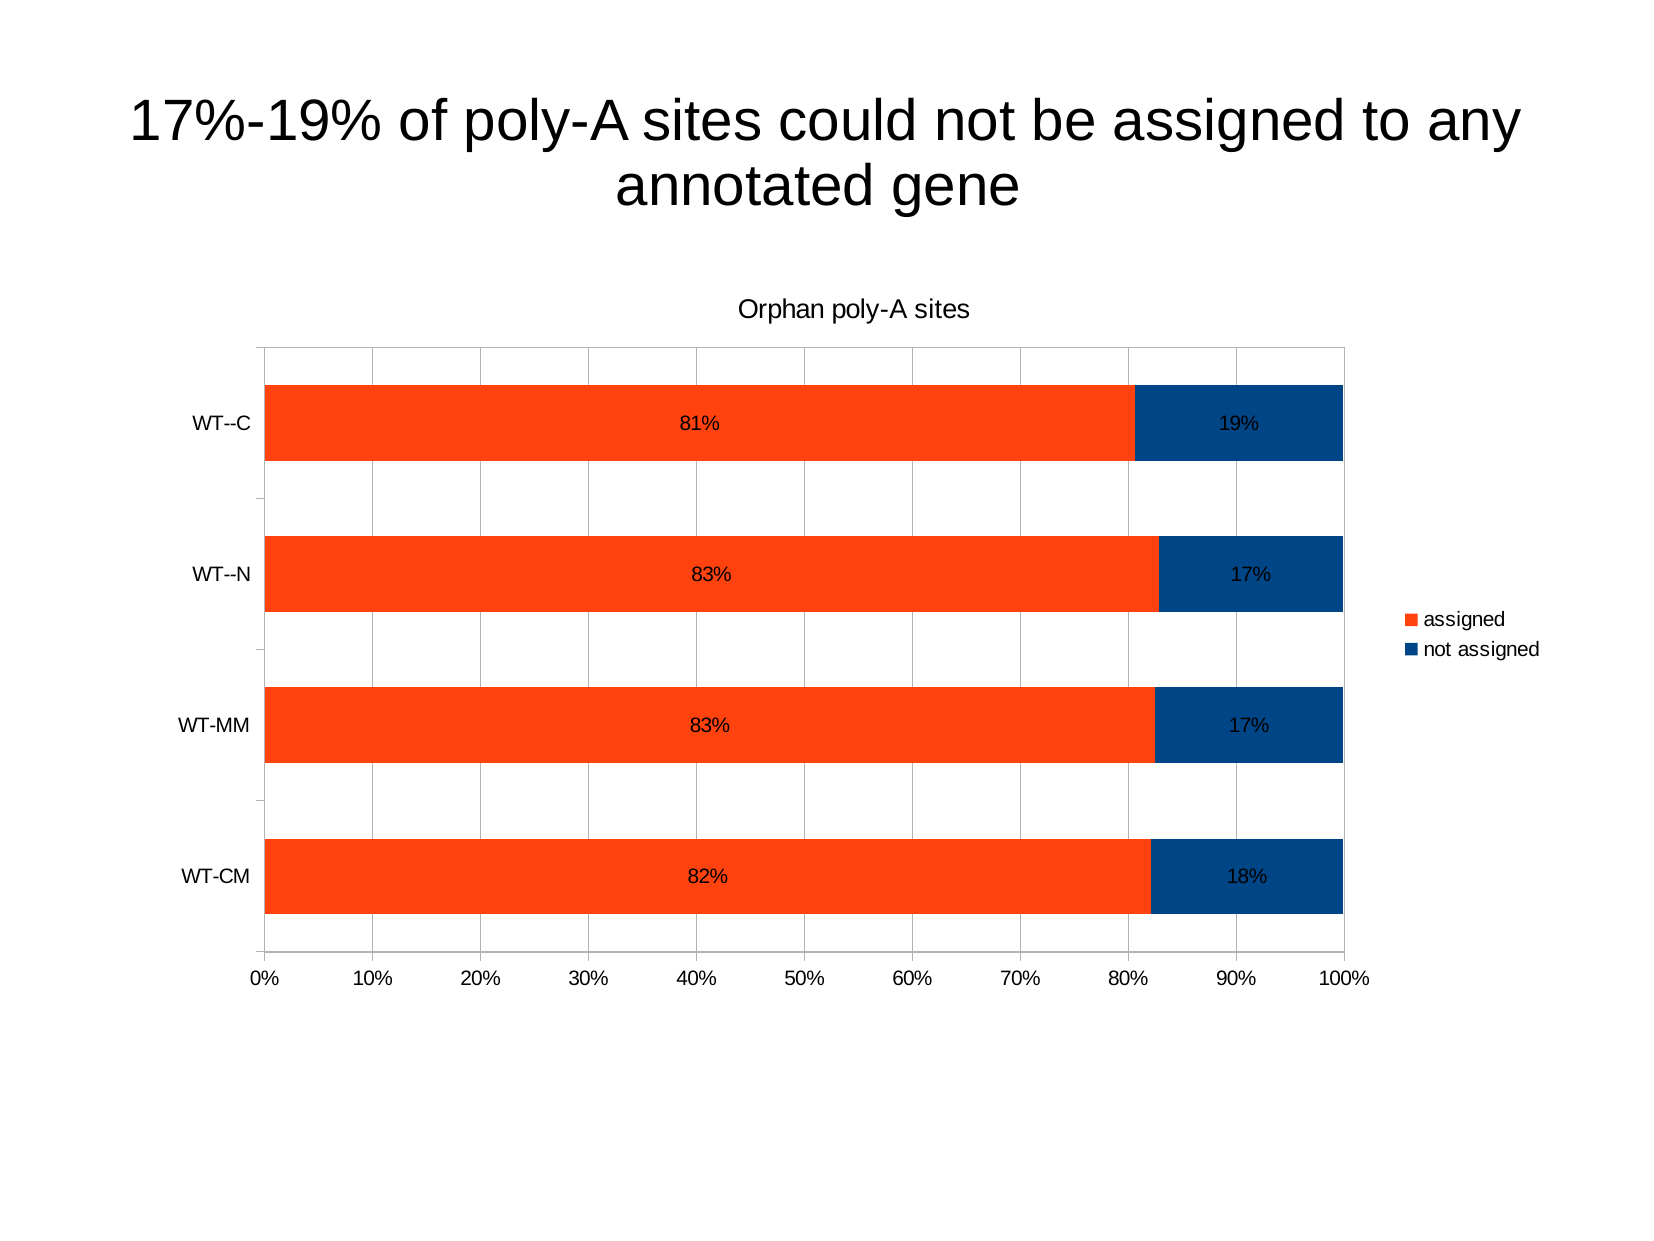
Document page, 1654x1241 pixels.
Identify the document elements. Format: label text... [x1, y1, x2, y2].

chart [150, 264, 1559, 1006]
title 17%-19% of poly-A sites could not be assigned to any annotated gene [82, 49, 1571, 257]
